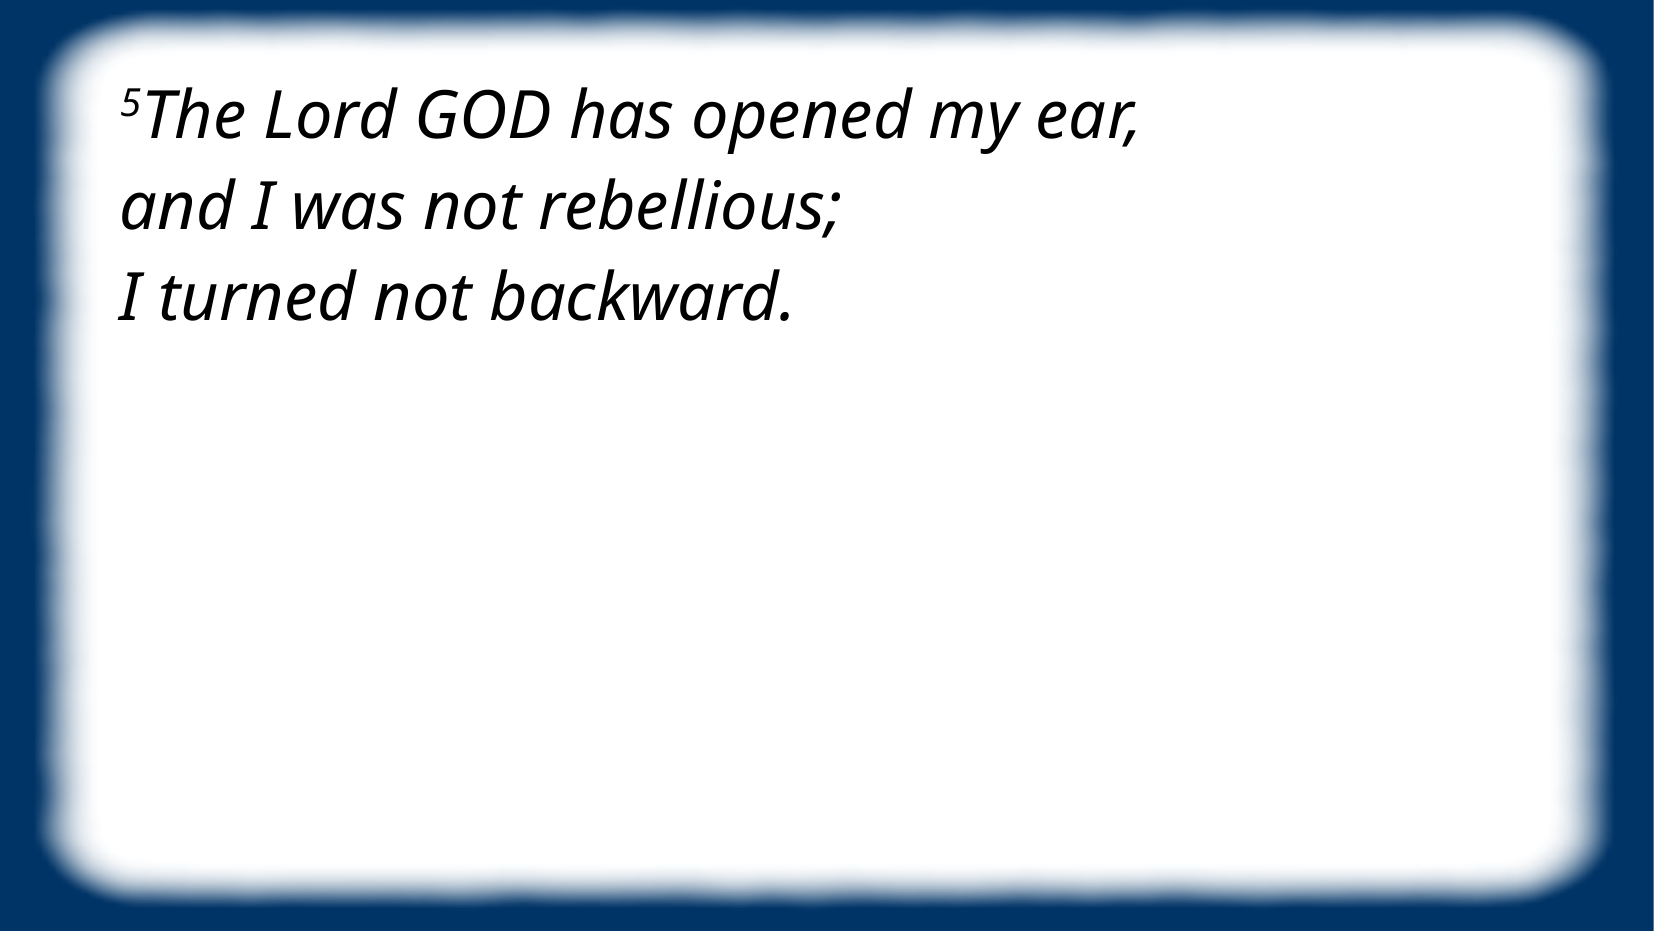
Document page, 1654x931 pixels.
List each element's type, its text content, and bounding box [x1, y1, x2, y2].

text_box 5The Lord GOD has opened my ear, and I was not rebellious; I turned not backward. [105, 60, 1546, 342]
picture [0, 0, 1654, 931]
